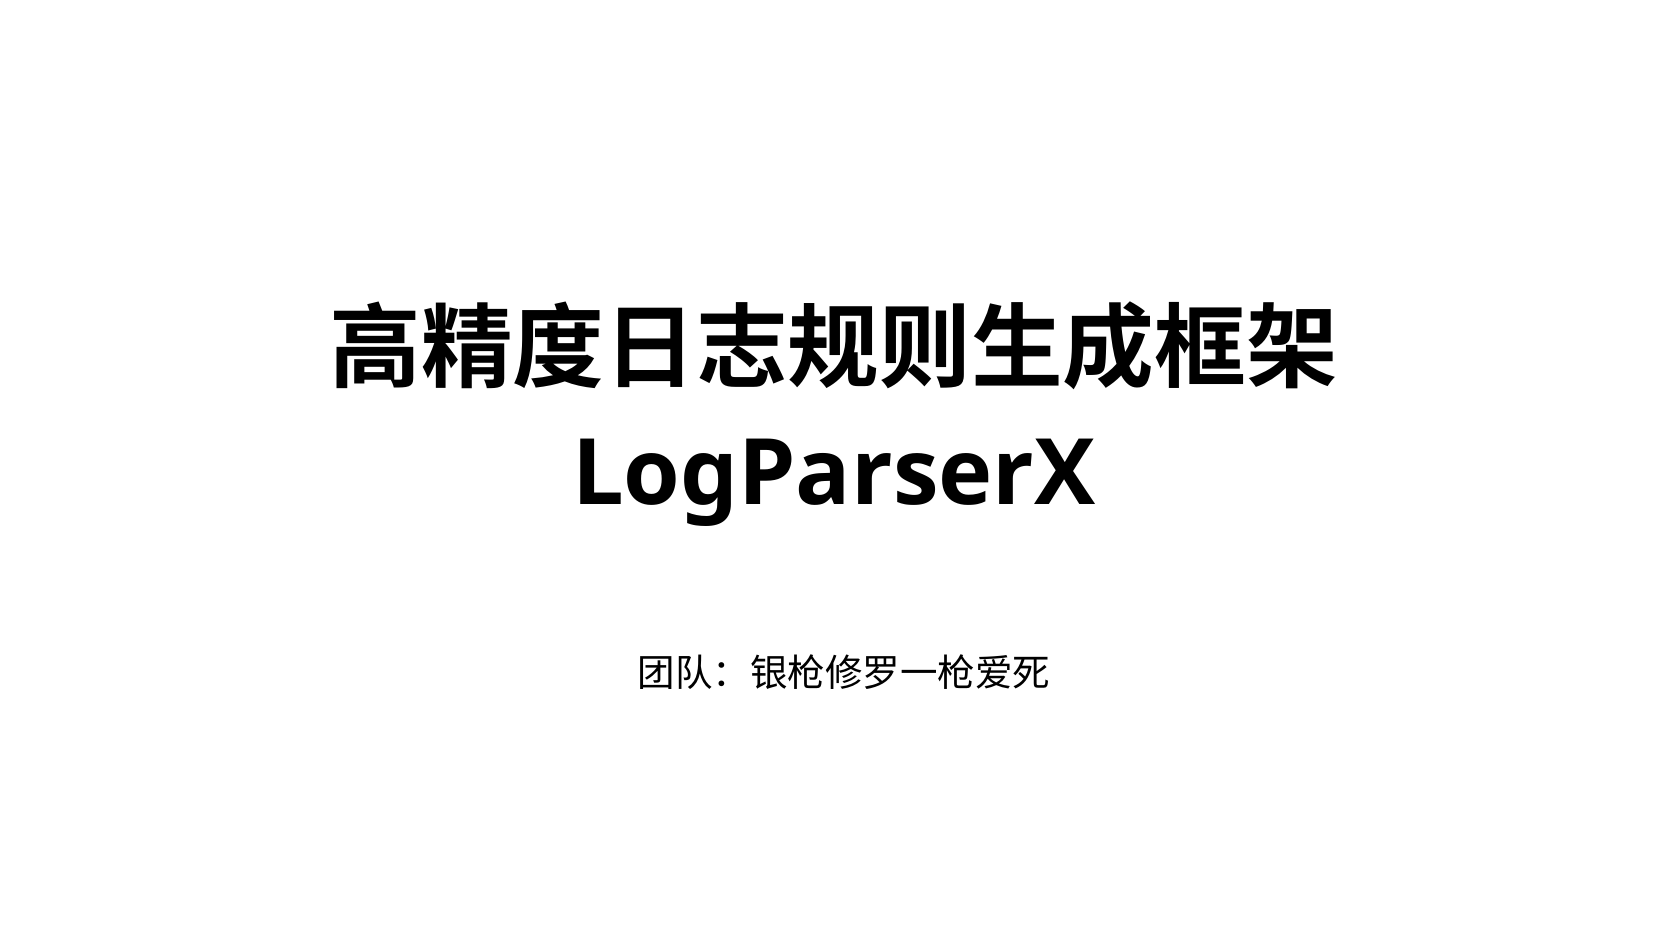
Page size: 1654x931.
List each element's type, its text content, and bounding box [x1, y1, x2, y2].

title 高精度日志规则生成框架 LogParserX [90, 284, 1579, 521]
text_box 团队：银枪修罗一枪爱死 [622, 635, 1066, 706]
